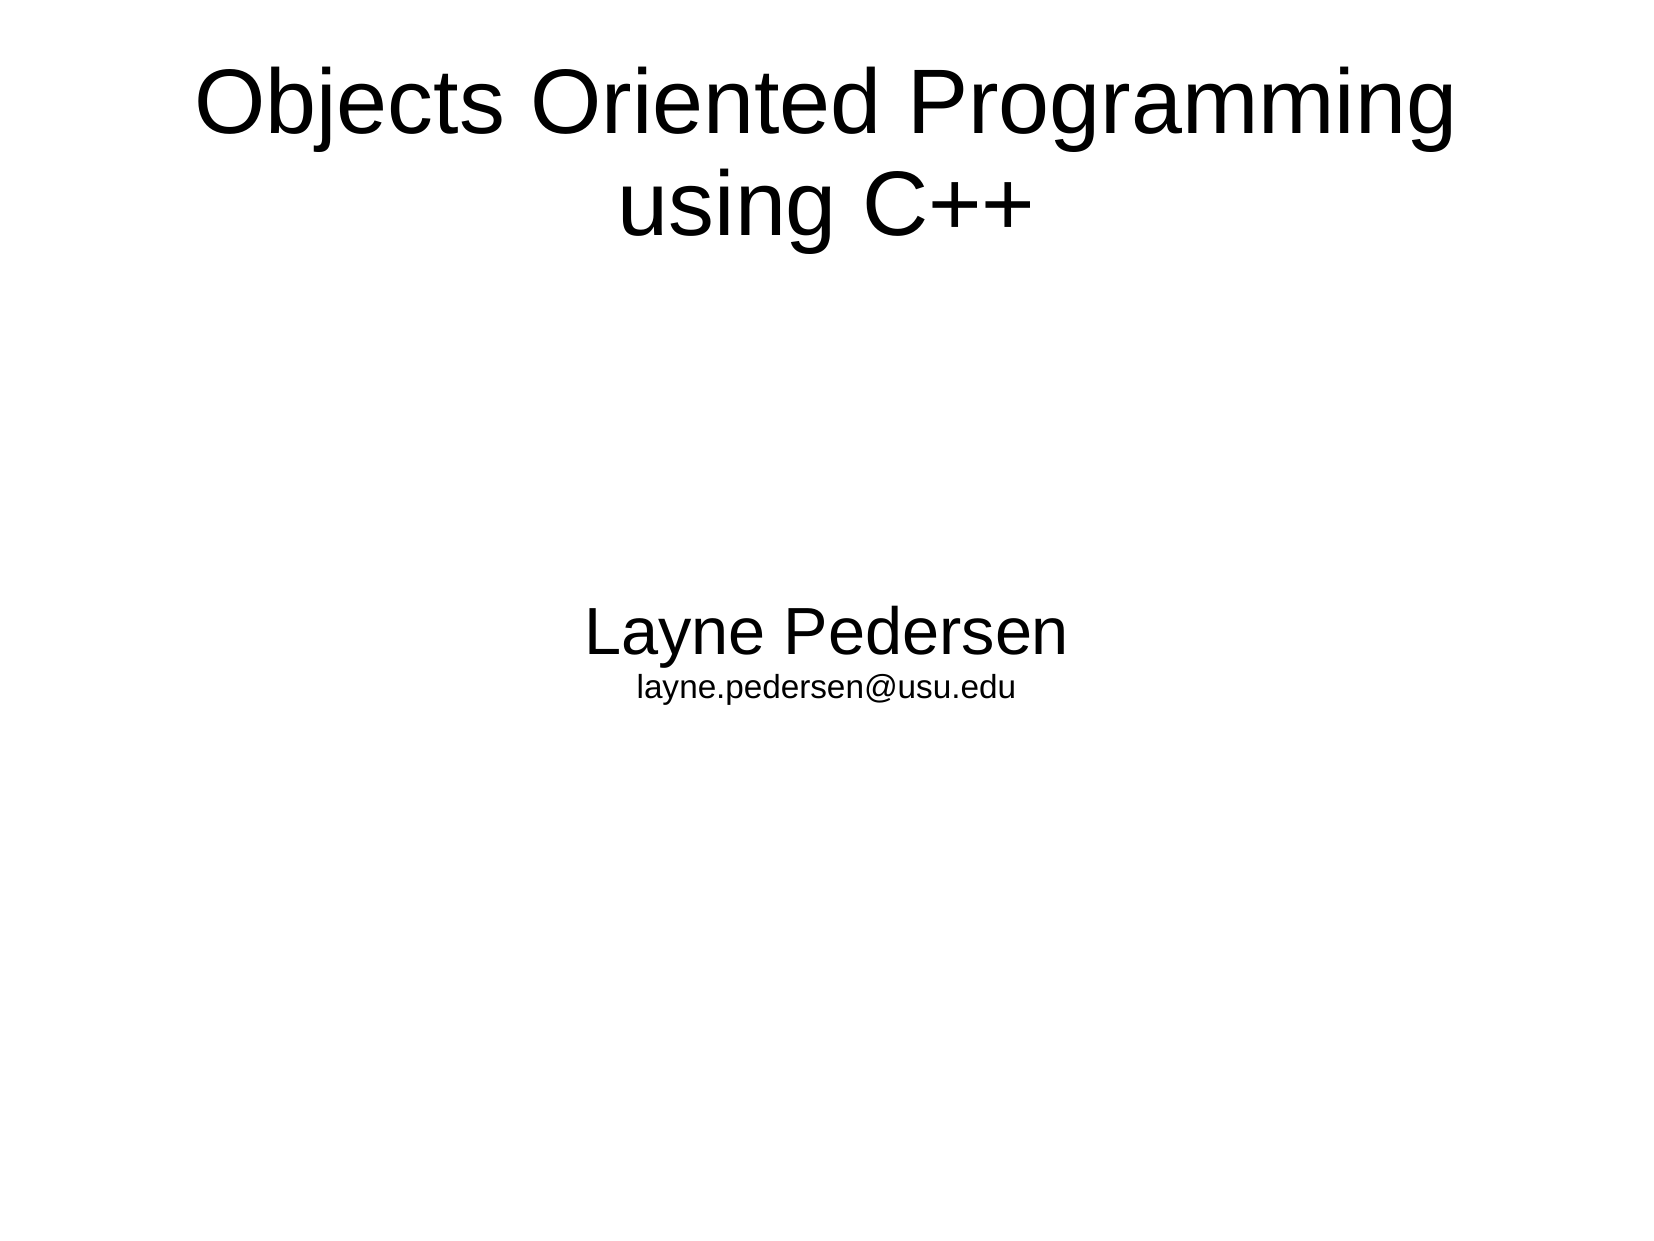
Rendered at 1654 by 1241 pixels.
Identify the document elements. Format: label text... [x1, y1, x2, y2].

title Objects Oriented Programming using C++ [82, 49, 1571, 257]
subtitle Layne Pedersen layne.pedersen@usu.edu [82, 290, 1571, 1010]
